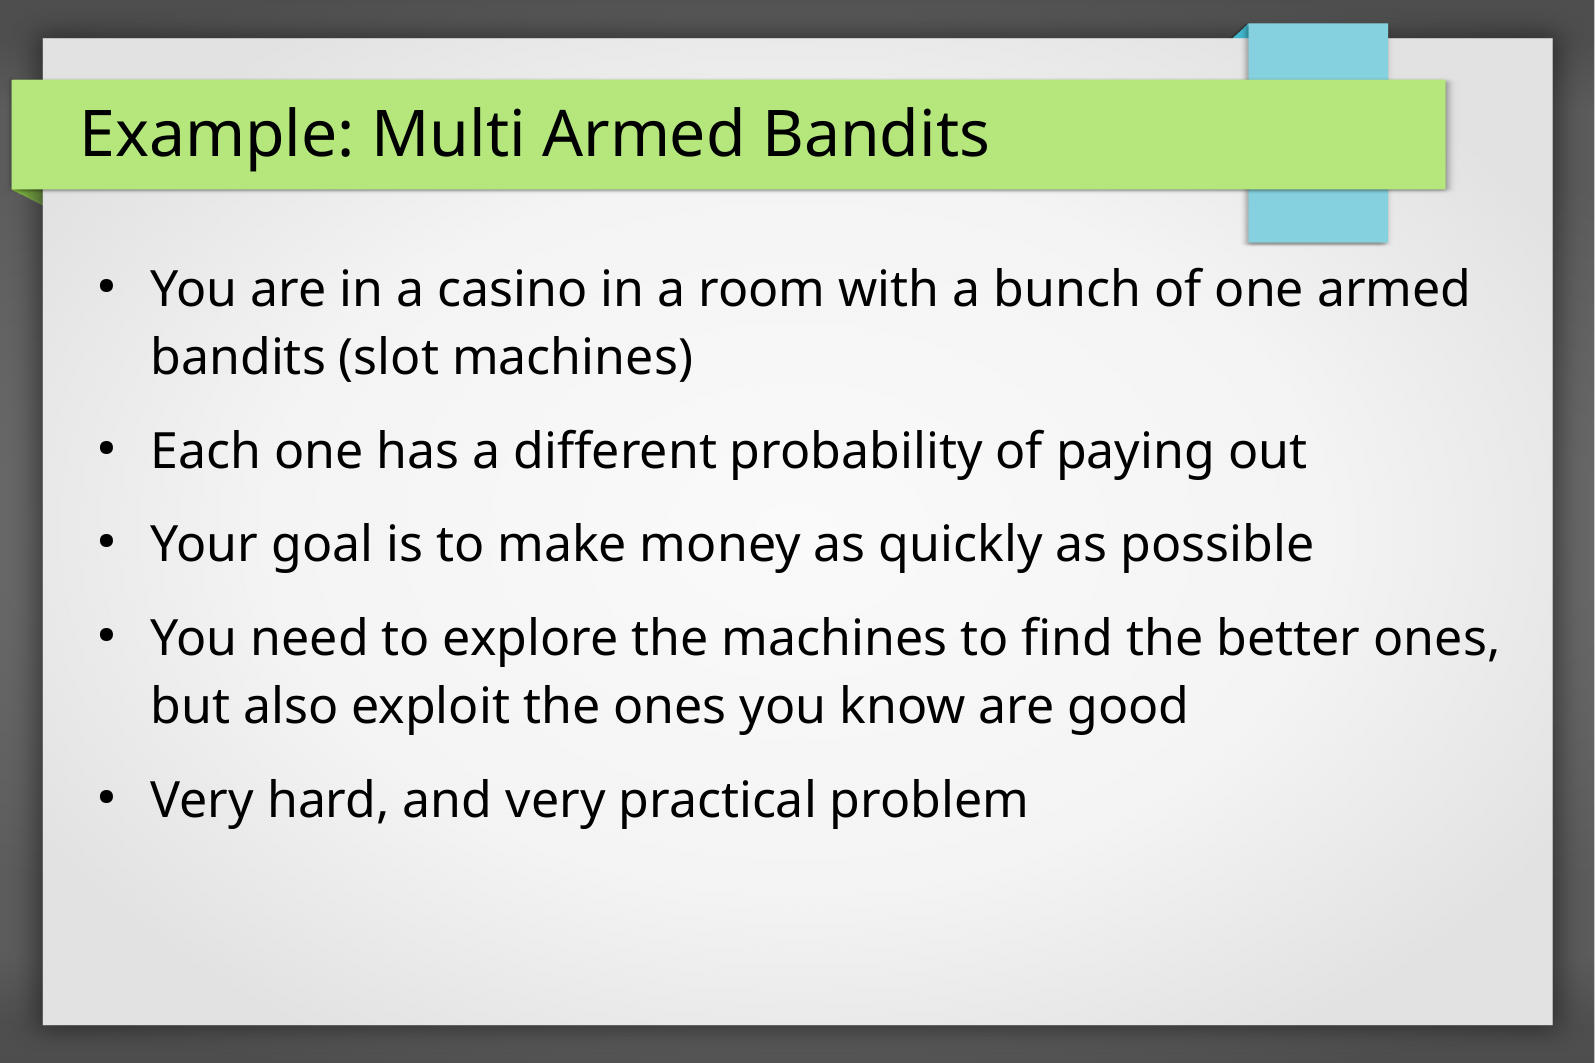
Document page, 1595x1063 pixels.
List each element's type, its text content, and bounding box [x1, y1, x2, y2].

picture [0, 0, 1595, 1063]
list You are in a casino in a room with a bunch of one armed bandits (slot machines) Each one has a different probability of paying out Your goal is to make money as quickly as possible You need to explore the machines to find the better ones, but also exploit the ones you know are good Very hard, and very practical problem [79, 253, 1515, 991]
title Example: Multi Armed Bandits [79, 78, 1219, 185]
